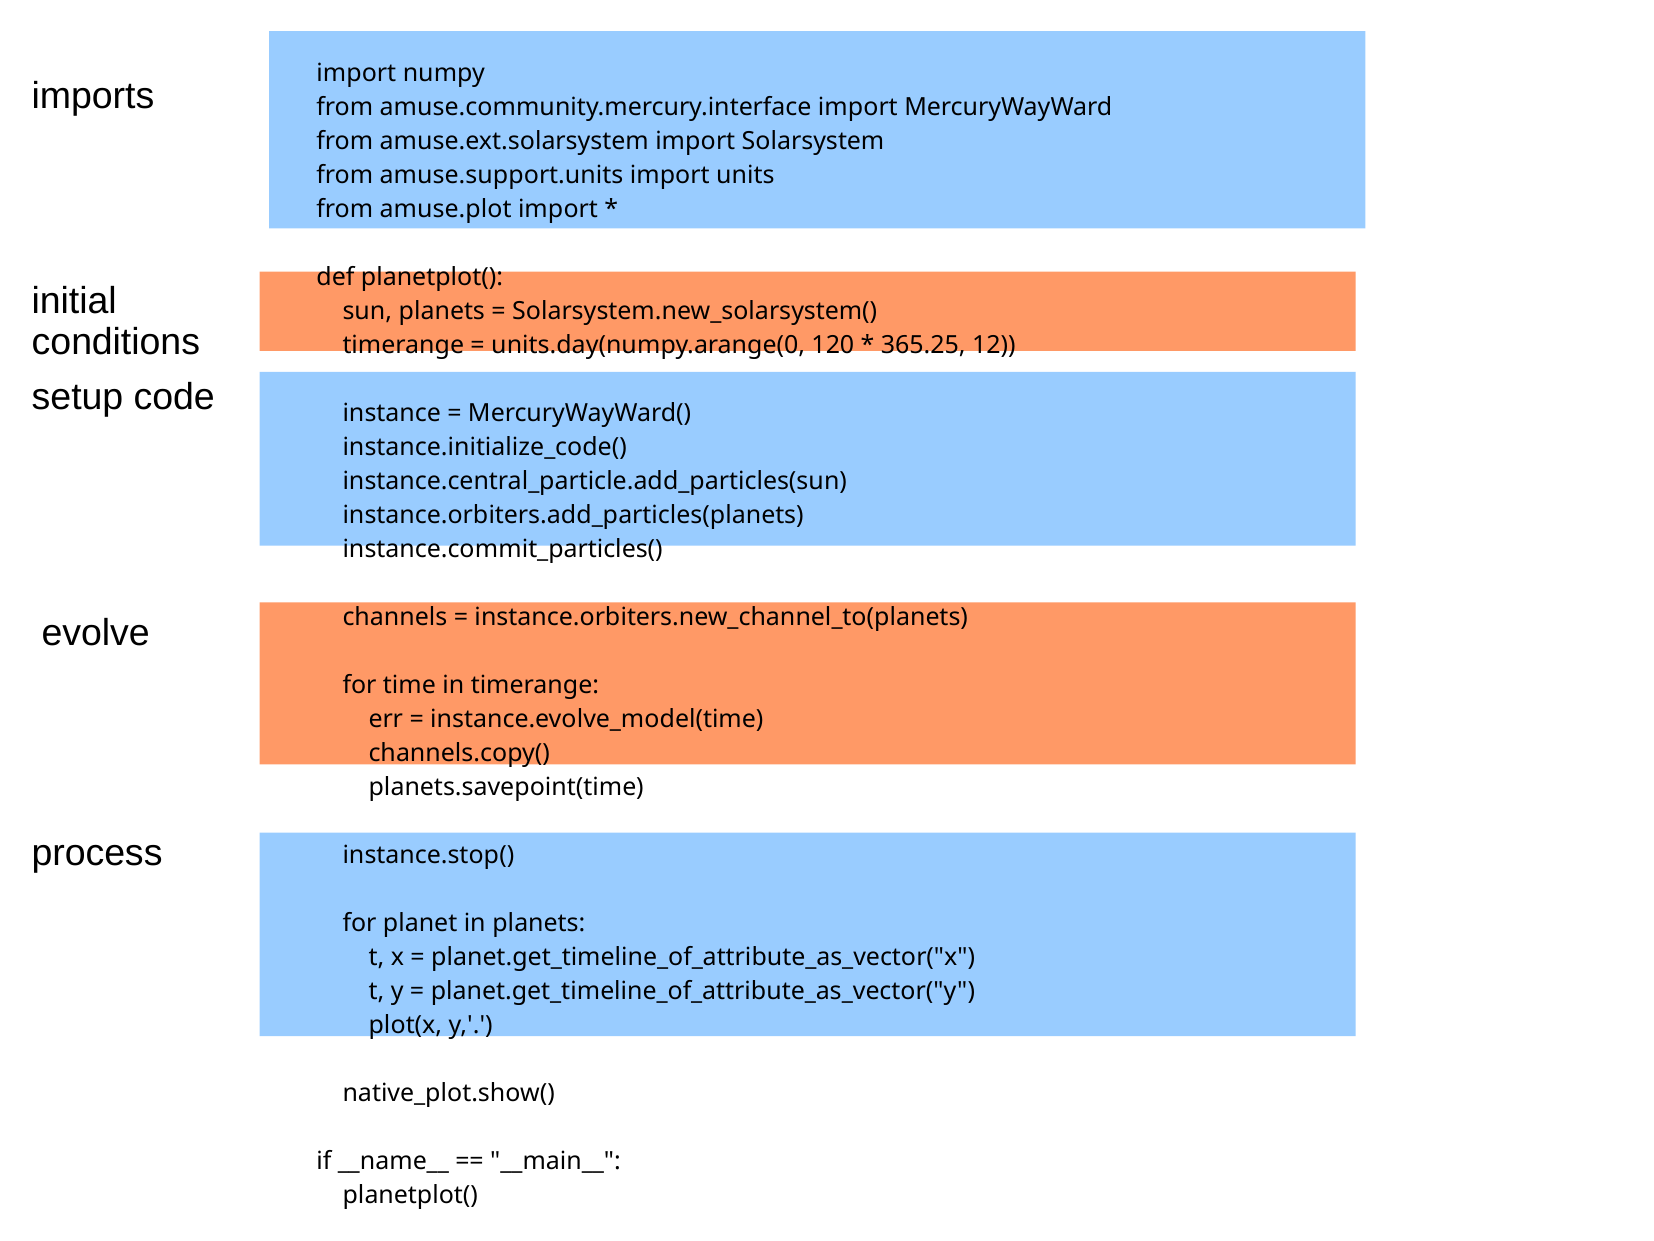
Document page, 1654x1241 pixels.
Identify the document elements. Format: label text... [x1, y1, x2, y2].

text_box [259, 832, 301, 1037]
text_box setup code [16, 367, 230, 425]
text_box import numpy from amuse.community.mercury.interface import MercuryWayWard from amuse.ext.solarsystem import Solarsystem from amuse.support.units import units from amuse.plot import * def planetplot(): sun, planets = Solarsystem.new_solarsystem() timerange = units.day(numpy.arange(0, 120 * 365.25, 12)) instance = MercuryWayWard() instance.initialize_code() instance.central_particle.add_particles(sun) instance.orbiters.add_particles(planets) instance.commit_particles() channels = instance.orbiters.new_channel_to(planets) for time in timerange: err = instance.evolve_model(time) channels.copy() planets.savepoint(time) instance.stop() for planet in planets: t, x = planet.get_timeline_of_attribute_as_vector("x") t, y = planet.get_timeline_of_attribute_as_vector("y") plot(x, y,'.') native_plot.show() if __name__ == "__main__": planetplot() [301, 47, 1435, 1198]
text_box [259, 271, 301, 351]
text_box initial conditions [16, 271, 215, 367]
text_box process [16, 824, 178, 882]
text_box [269, 31, 1366, 229]
text_box imports [16, 67, 170, 125]
text_box [259, 602, 301, 765]
text_box [259, 371, 301, 546]
text_box evolve [26, 604, 165, 662]
